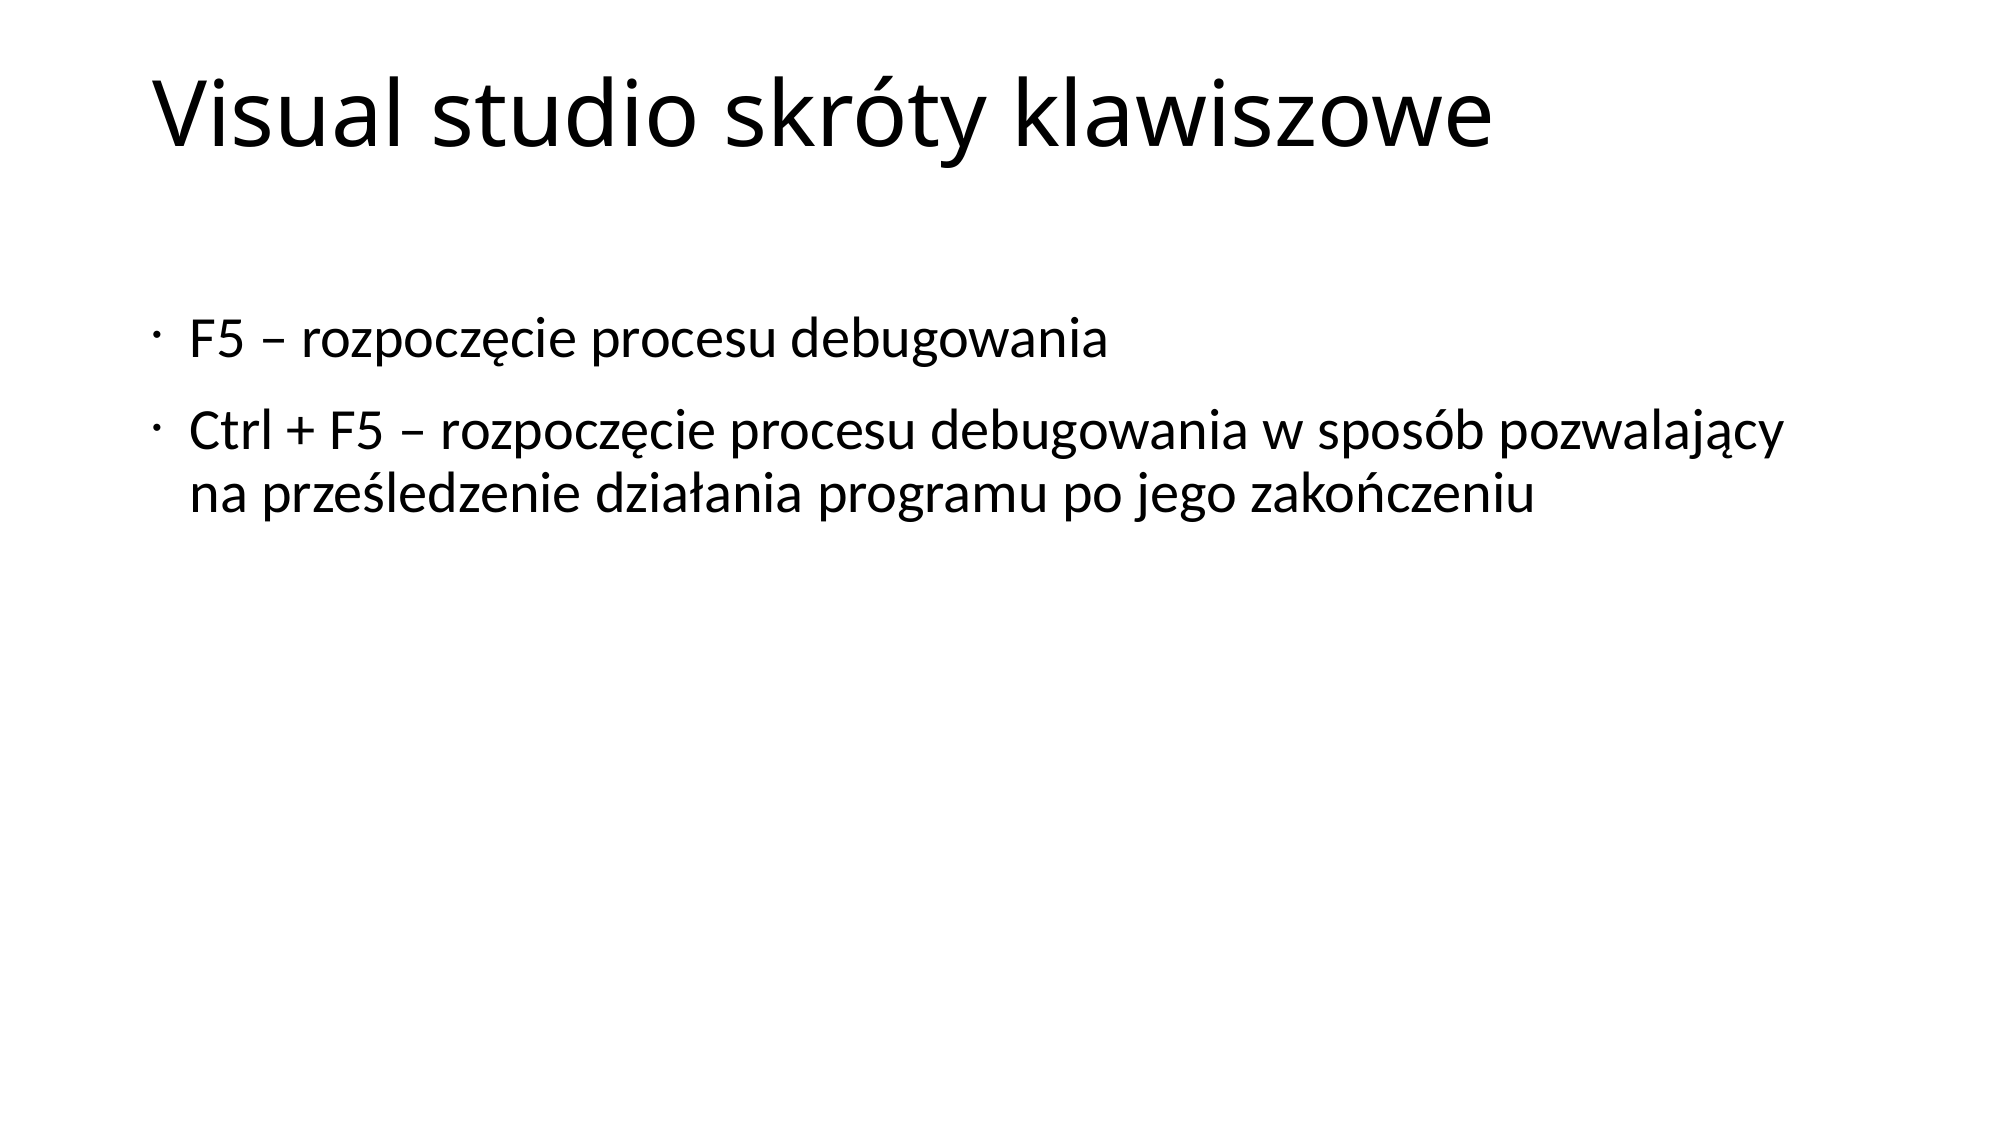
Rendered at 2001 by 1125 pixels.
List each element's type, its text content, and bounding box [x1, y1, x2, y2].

title Visual studio skróty klawiszowe [137, 59, 1863, 278]
list F5 – rozpoczęcie procesu debugowania Ctrl + F5 – rozpoczęcie procesu debugowania w sposób pozwalający na prześledzenie działania programu po jego zakończeniu [137, 299, 1863, 1014]
